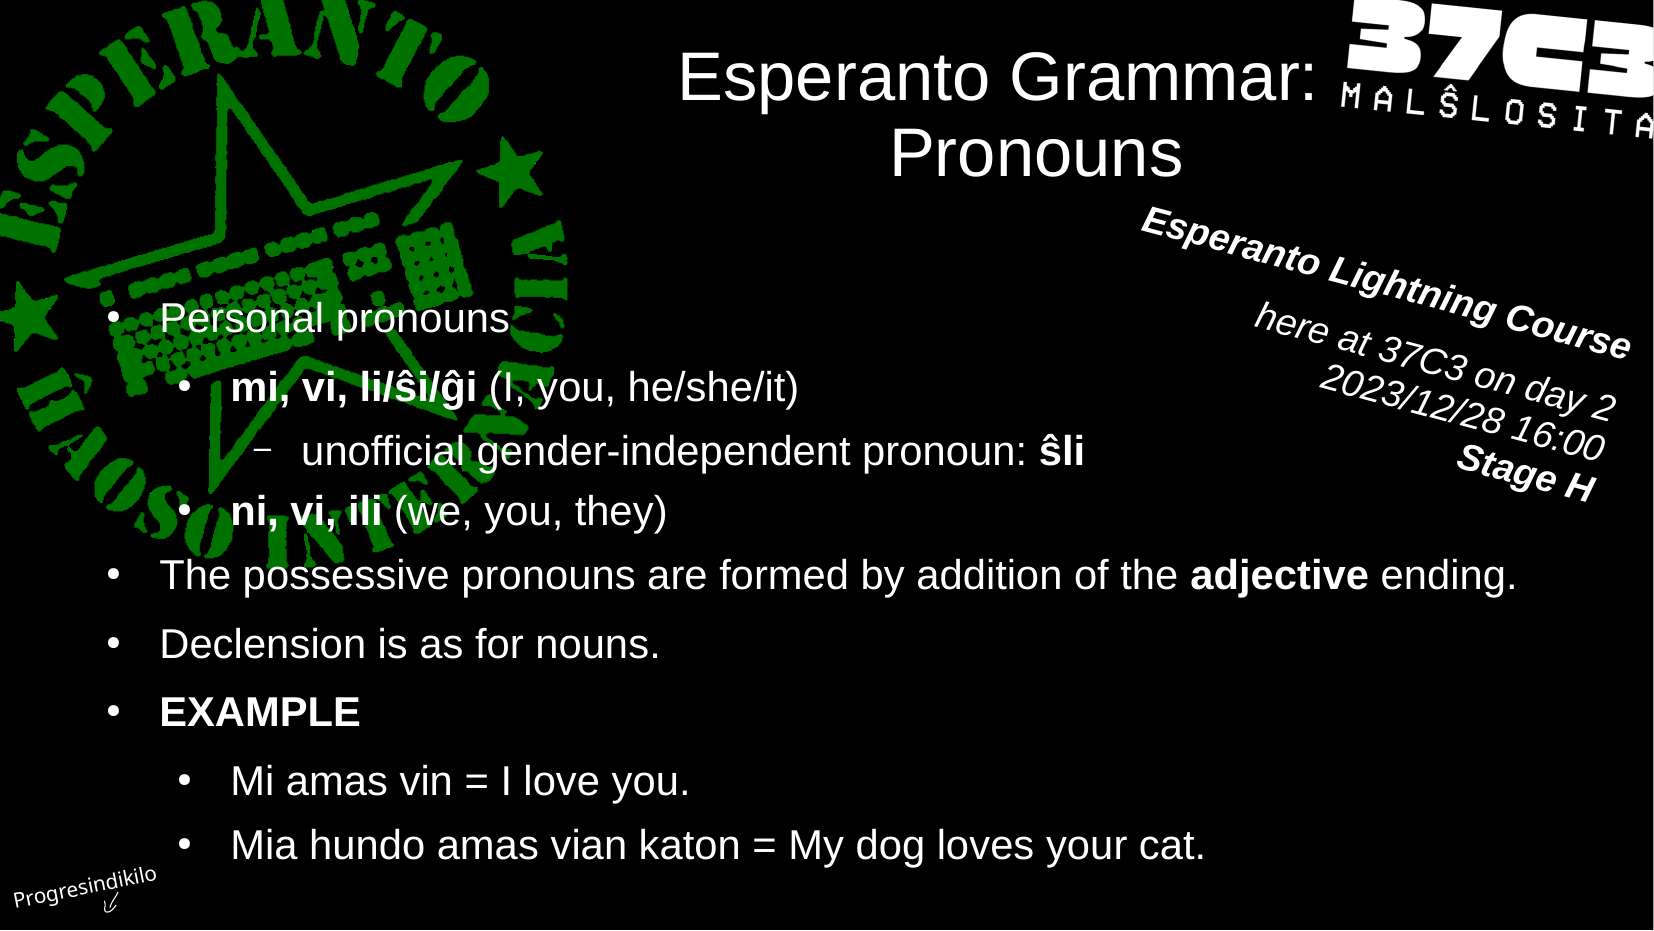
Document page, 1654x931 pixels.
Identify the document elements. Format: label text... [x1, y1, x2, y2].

title Esperanto Grammar: Pronouns [501, 37, 1571, 193]
list Esperanto Lightning Course here at 37C3 on day 2 2023/12/28 16:00 Stage H [868, 144, 1637, 642]
picture [0, 0, 591, 591]
picture [1349, 0, 1654, 139]
list Personal pronouns mi, vi, li/ŝi/ĝi (I, you, he/she/it) unofficial gender-independent pronoun: ŝli ni, vi, ili (we, you, they) The possessive pronouns are formed by addition of the adjective ending. Declension is as for nouns. EXAMPLE Mi amas vin = I love you. Mia hundo amas vian katon = My dog loves your cat. [88, 295, 1571, 869]
